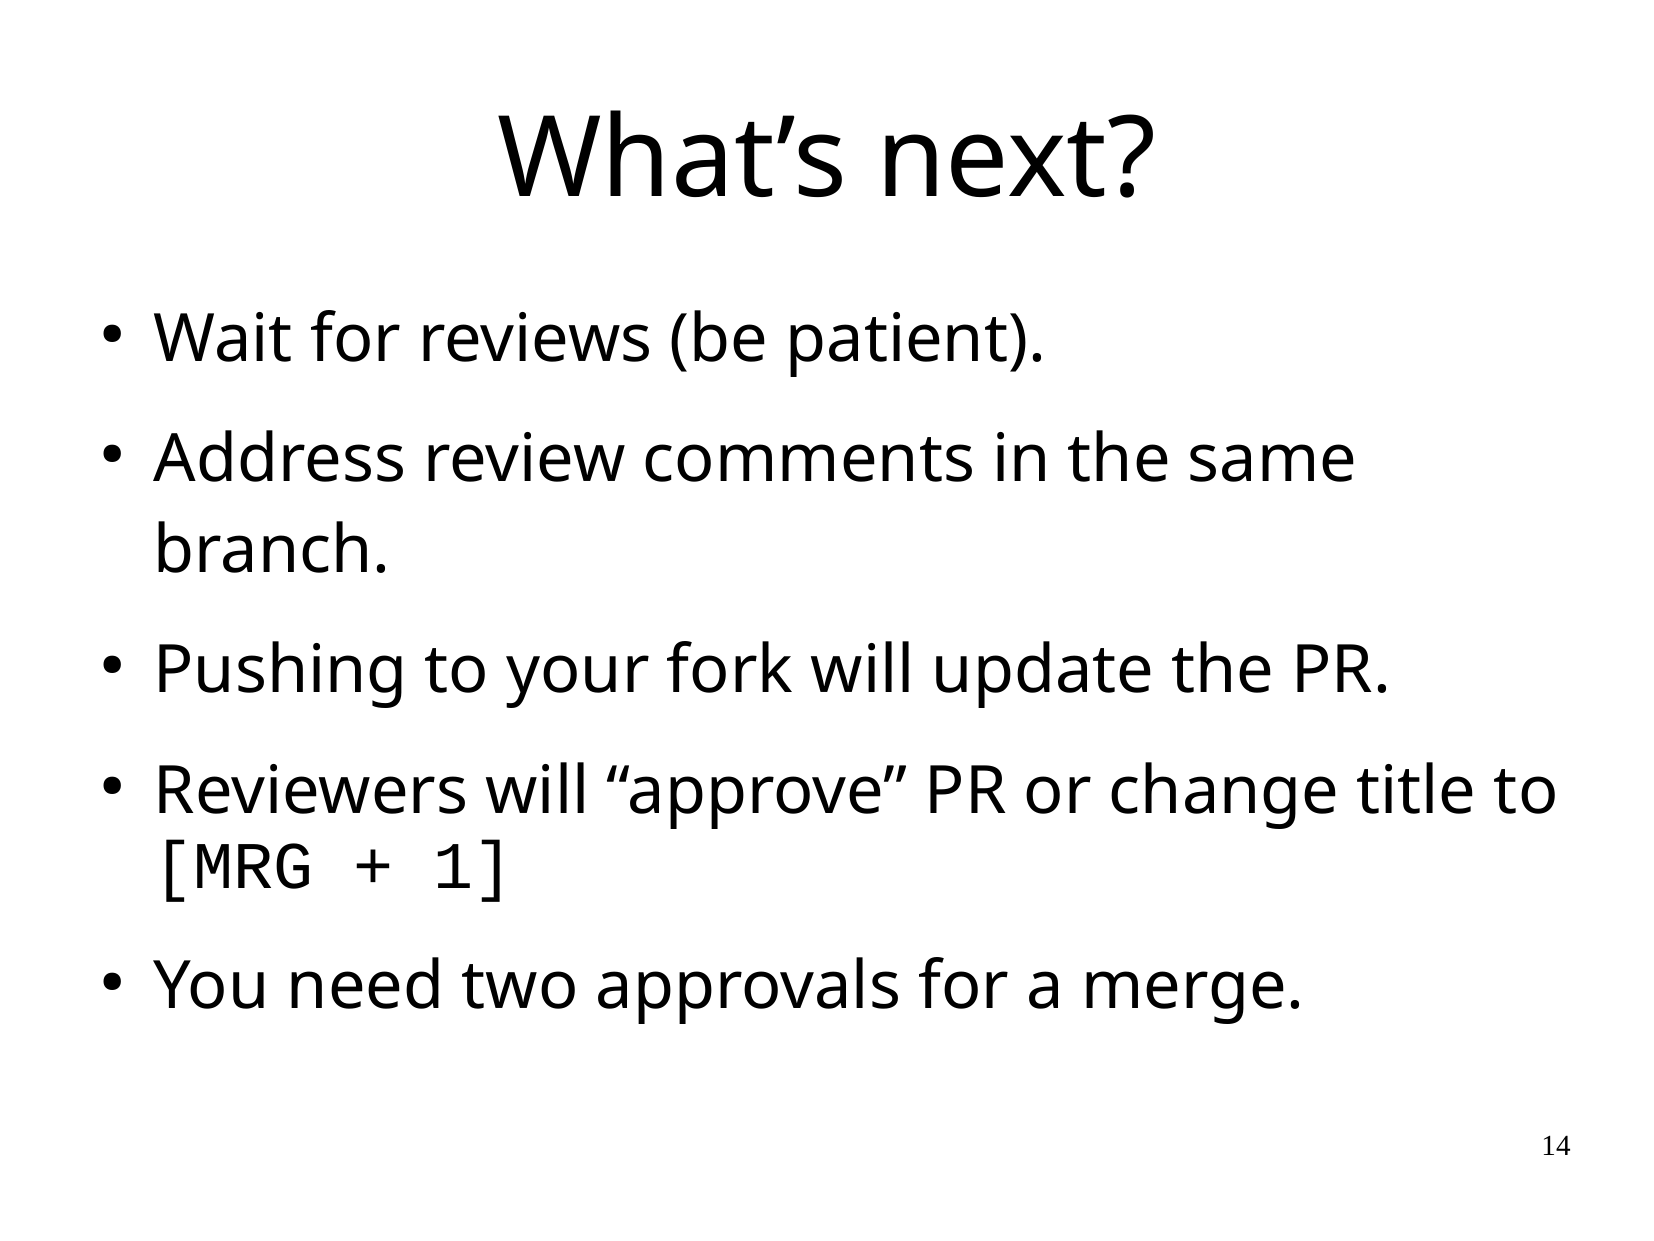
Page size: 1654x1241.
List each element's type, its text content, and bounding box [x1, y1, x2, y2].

title What’s next? [82, 49, 1571, 257]
list Wait for reviews (be patient). Address review comments in the same branch. Pushing to your fork will update the PR. Reviewers will “approve” PR or change title to [MRG + 1] You need two approvals for a merge. [82, 290, 1571, 1010]
